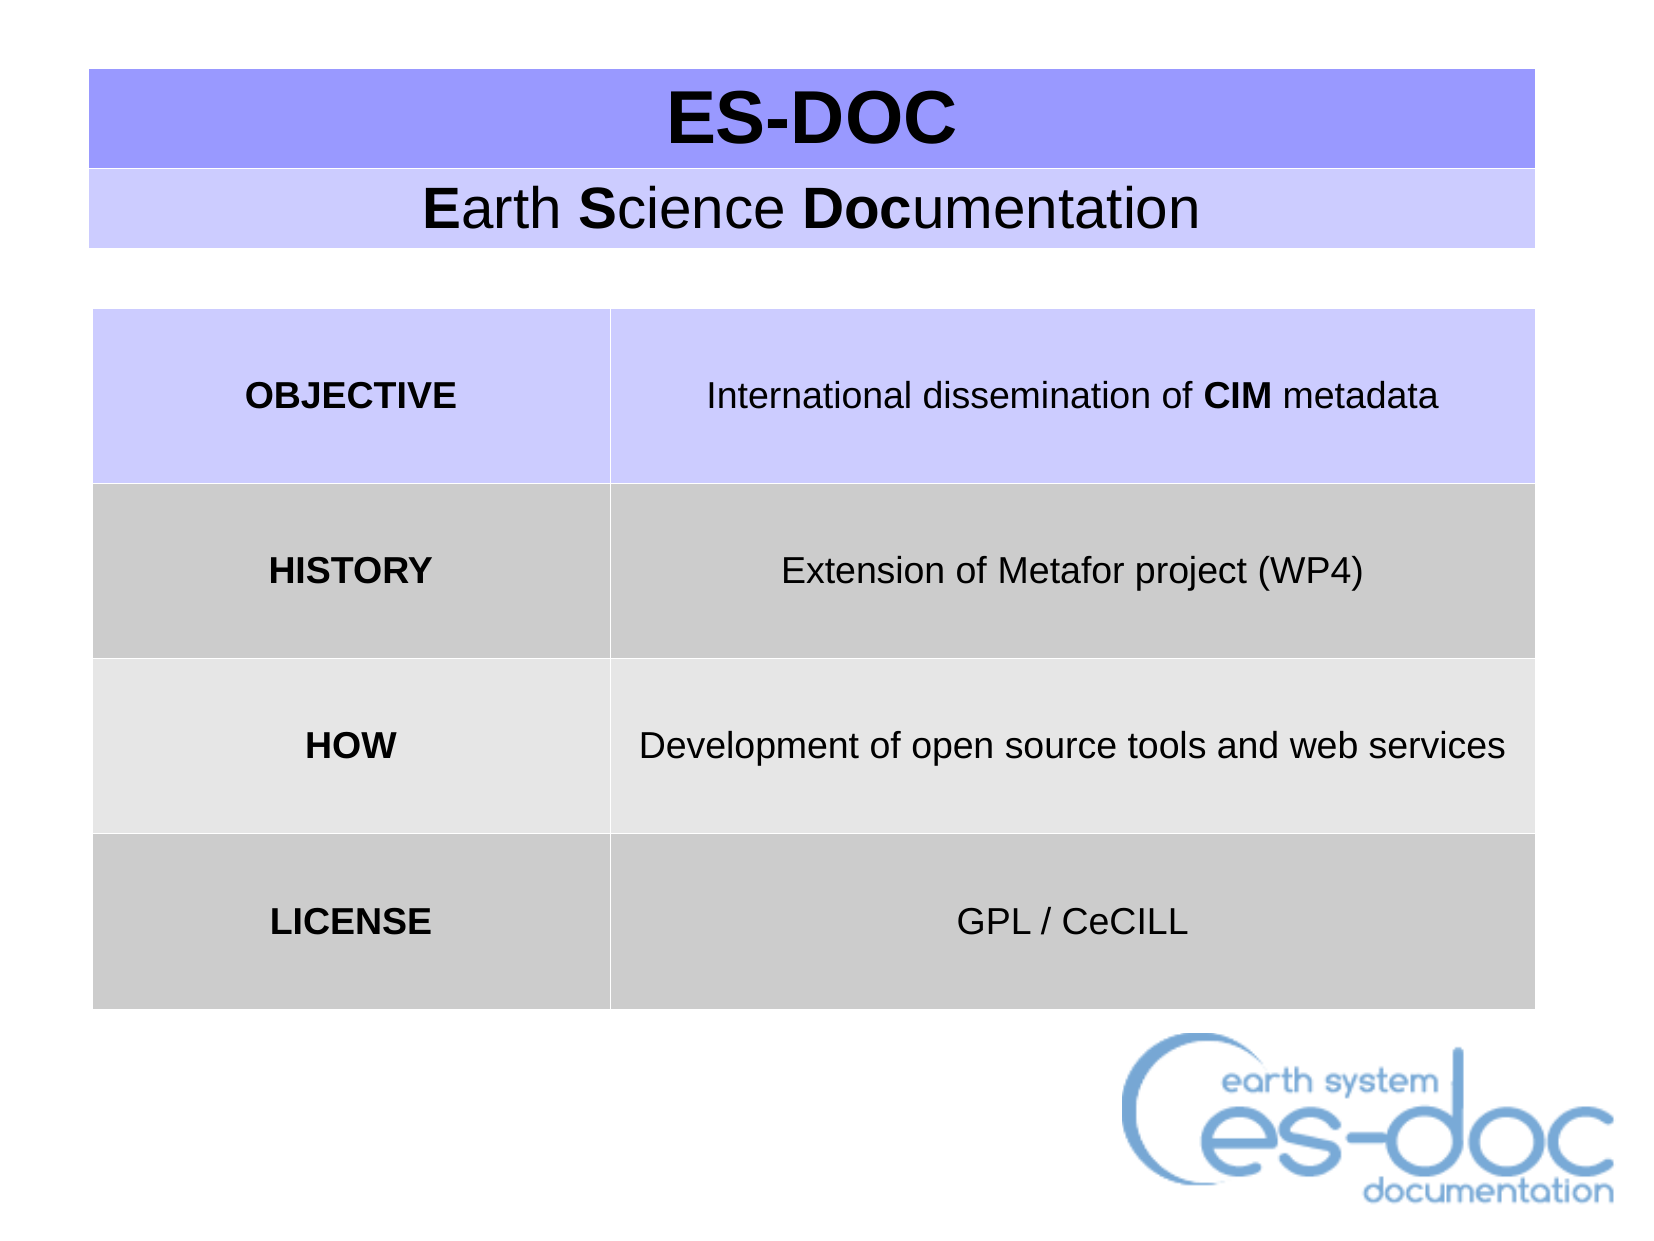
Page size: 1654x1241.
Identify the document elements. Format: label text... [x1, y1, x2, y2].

table_header International dissemination of CIM metadata [611, 309, 1535, 483]
table_cell GPL / CeCILL [611, 834, 1535, 1009]
table_cell Development of open source tools and web services [611, 659, 1535, 833]
table_header OBJECTIVE [93, 309, 610, 483]
picture [1122, 1033, 1616, 1211]
table_cell Extension of Metafor project (WP4) [611, 484, 1535, 658]
table_header ES-DOC [89, 69, 1535, 168]
table_cell HISTORY [93, 484, 610, 658]
table_cell HOW [93, 659, 610, 833]
table_cell LICENSE [93, 834, 610, 1009]
table_cell Earth Science Documentation [89, 169, 1535, 248]
